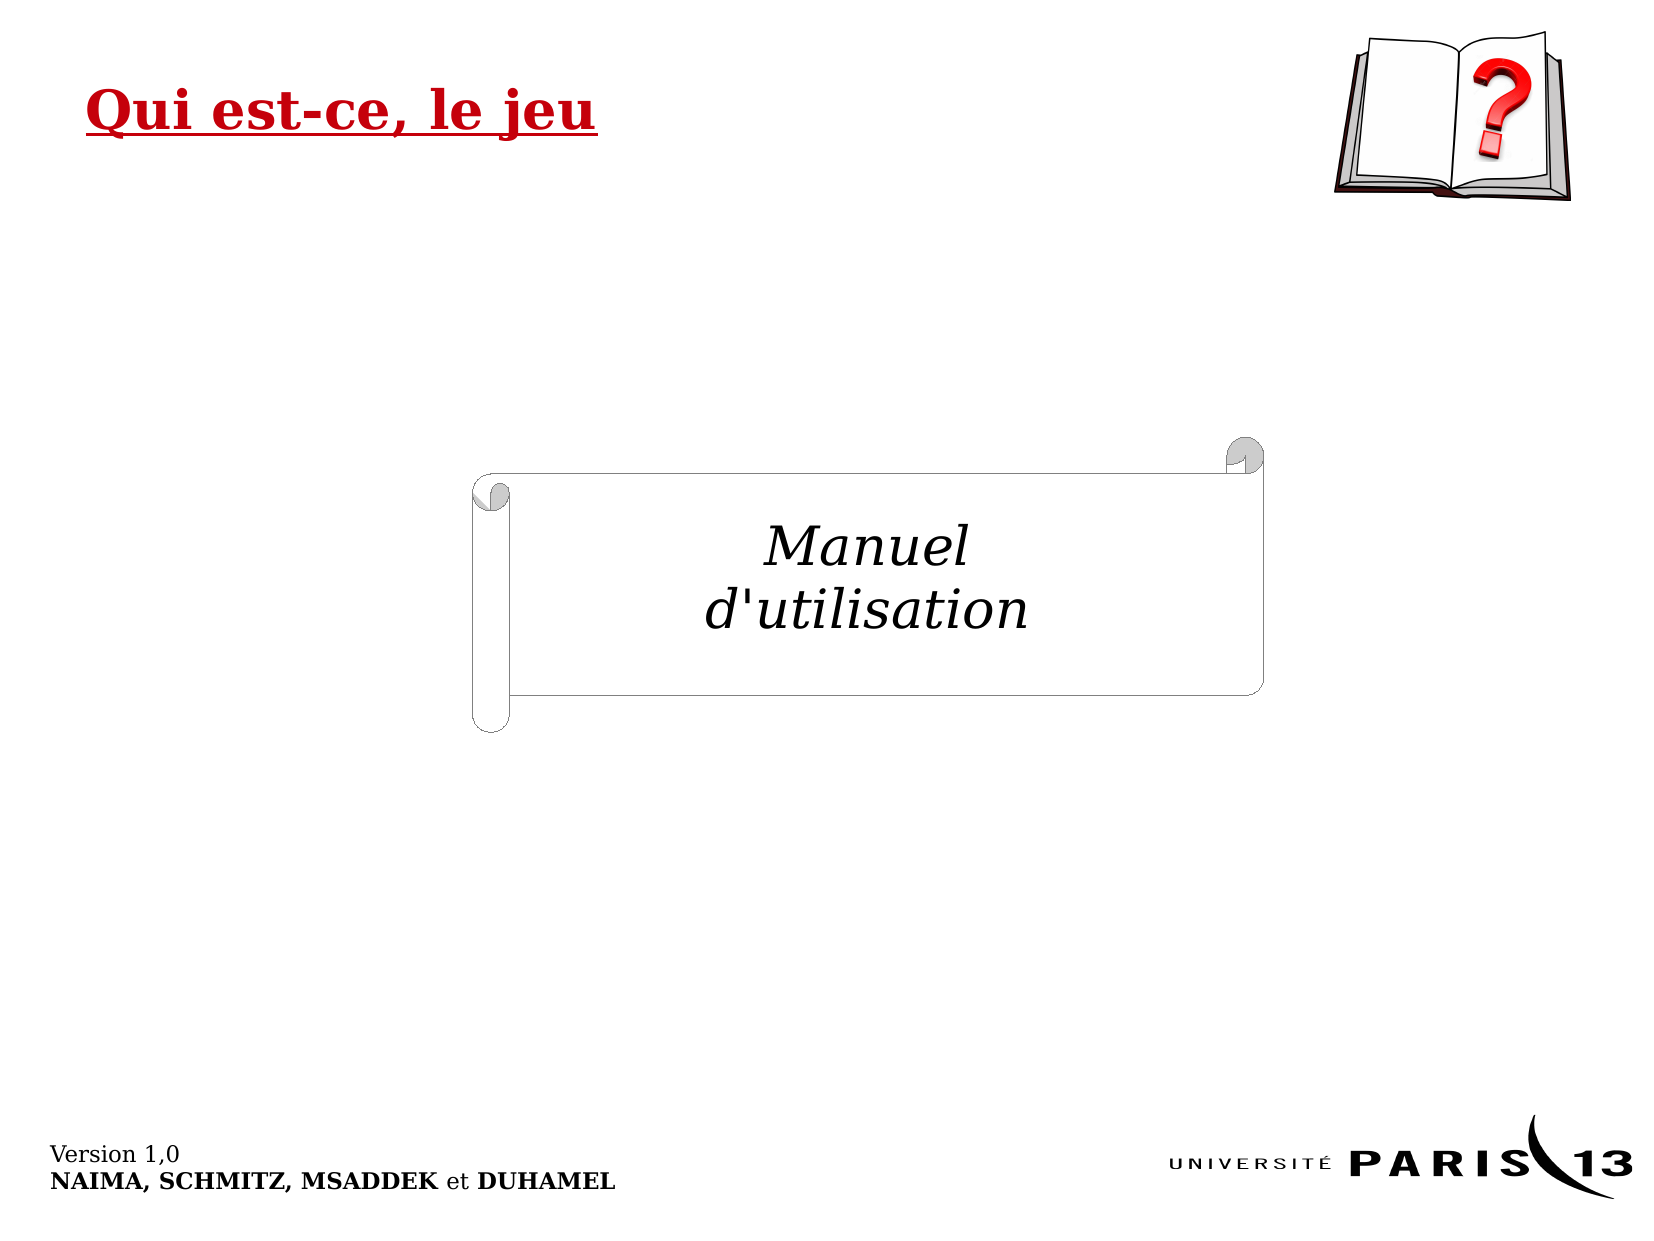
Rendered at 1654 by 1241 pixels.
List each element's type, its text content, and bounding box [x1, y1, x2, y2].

picture [1334, 31, 1571, 201]
text_box Qui est-ce, le jeu [70, 70, 638, 150]
text_box Version 1,0 NAIMA, SCHMITZ, MSADDEK et DUHAMEL [35, 1133, 733, 1229]
text_box [472, 437, 1264, 733]
picture [1157, 1110, 1642, 1205]
text_box Manuel d'utilisation [602, 507, 1134, 649]
